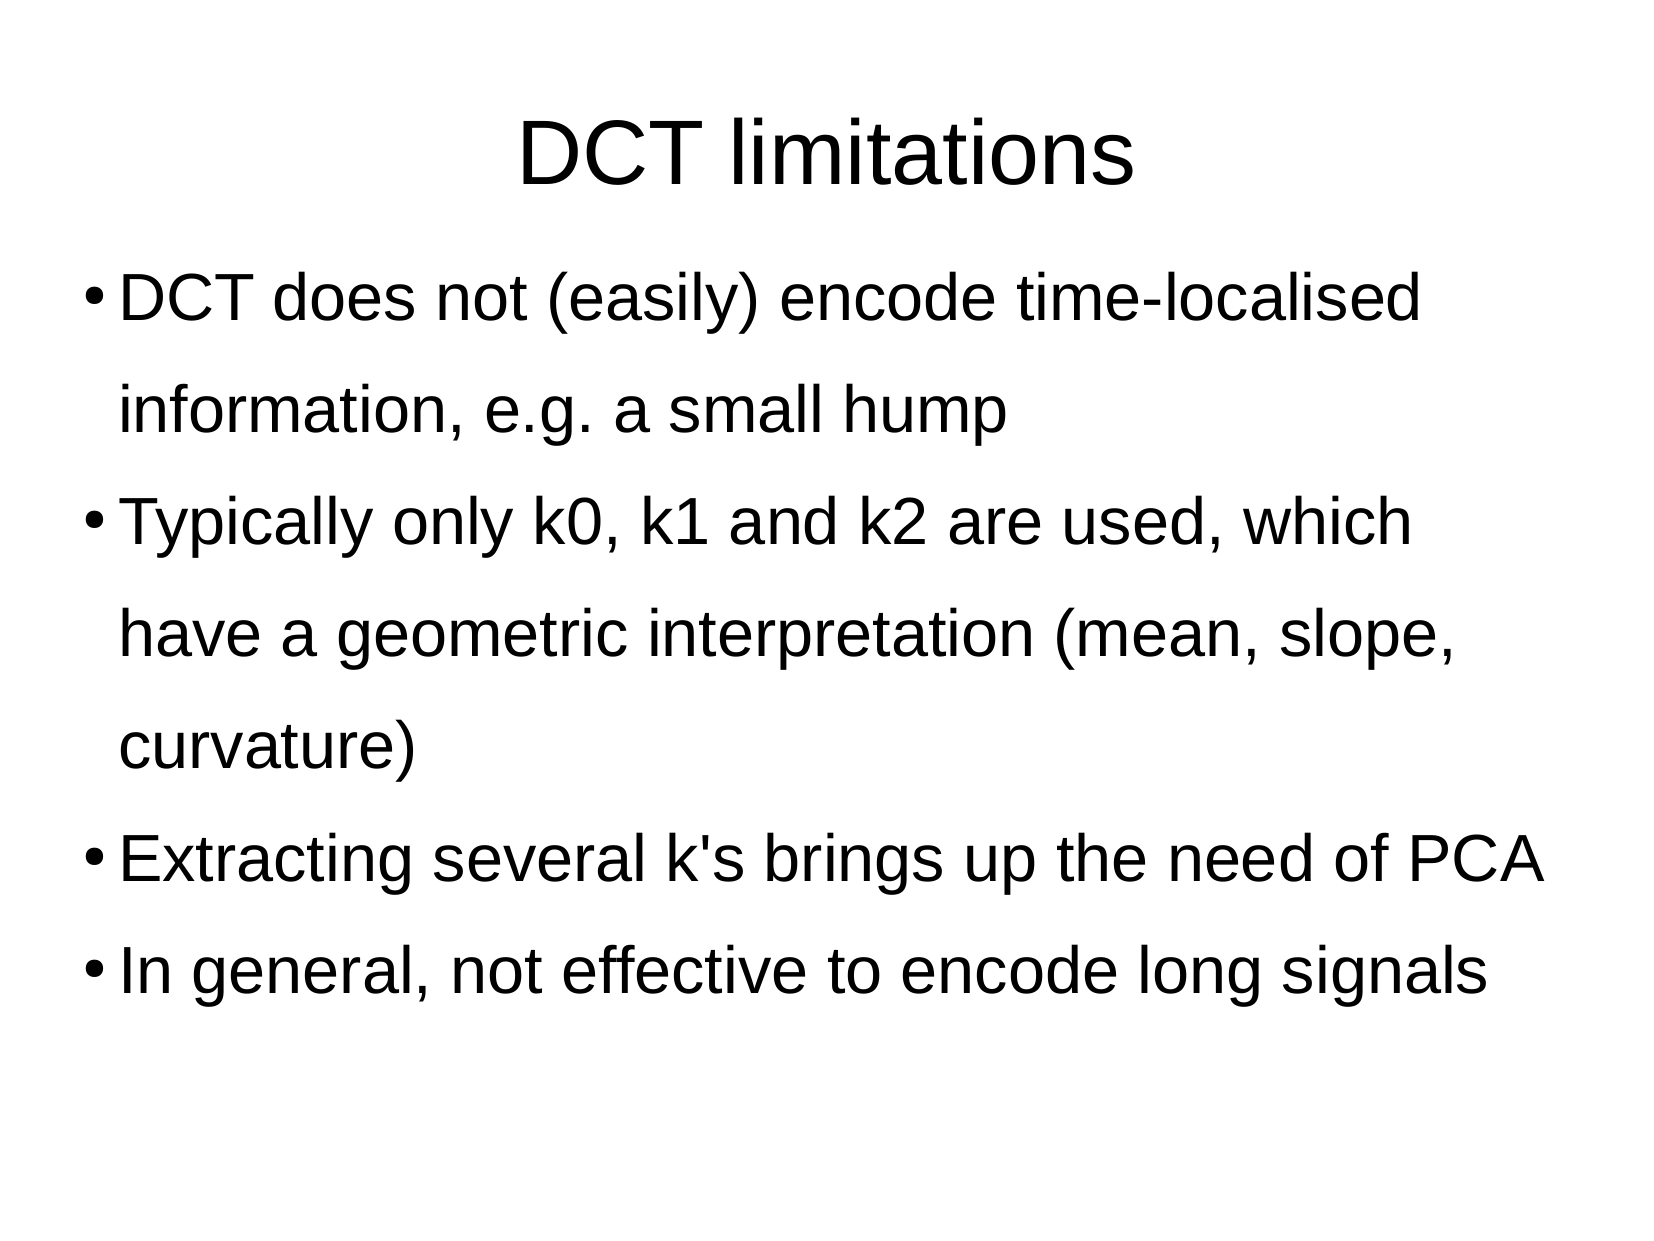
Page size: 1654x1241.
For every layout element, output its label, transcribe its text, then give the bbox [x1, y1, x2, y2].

subtitle DCT does not (easily) encode time-localised information, e.g. a small hump Typically only k0, k1 and k2 are used, which have a geometric interpretation (mean, slope, curvature) Extracting several k's brings up the need of PCA In general, not effective to encode long signals [82, 222, 1571, 1008]
title DCT limitations [82, 49, 1571, 222]
